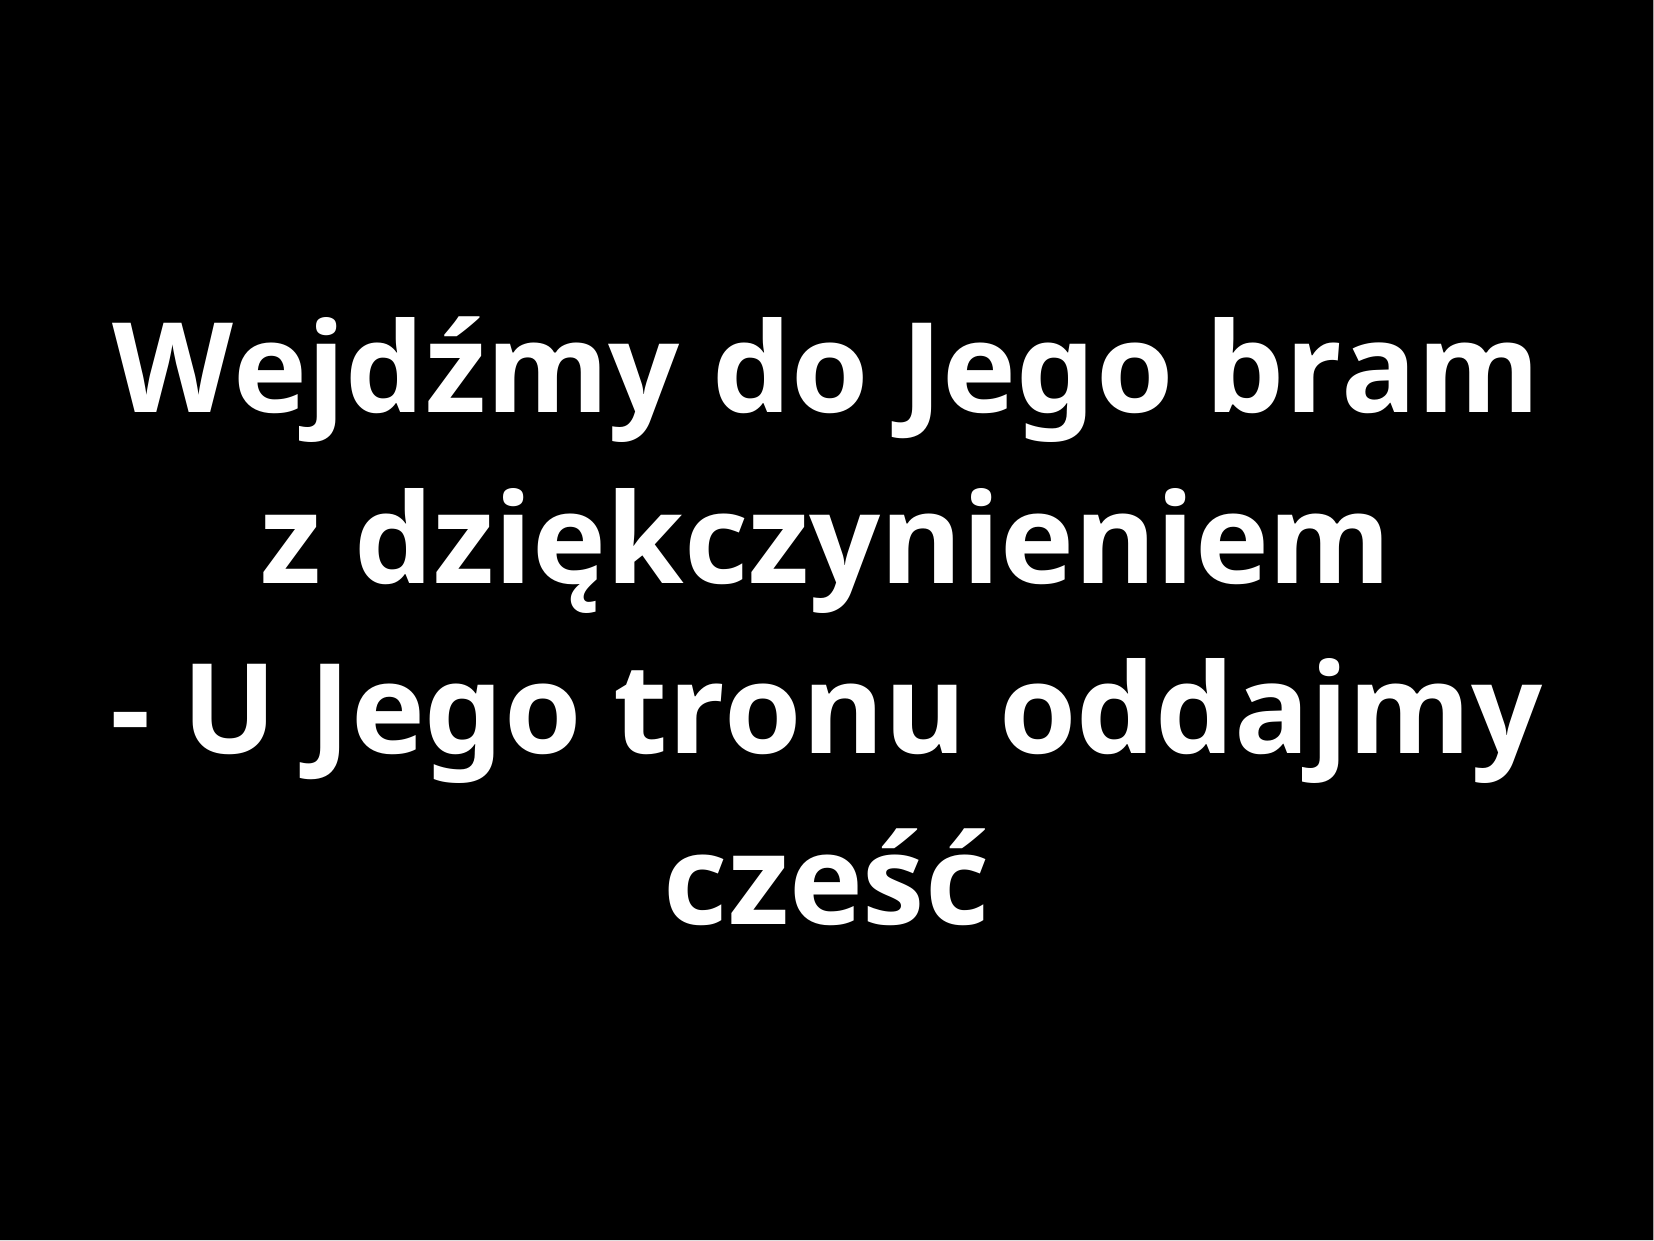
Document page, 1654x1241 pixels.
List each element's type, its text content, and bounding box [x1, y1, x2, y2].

title Wejdźmy do Jego bram z dziękczynieniem - U Jego tronu oddajmy cześć [0, 0, 1654, 1241]
